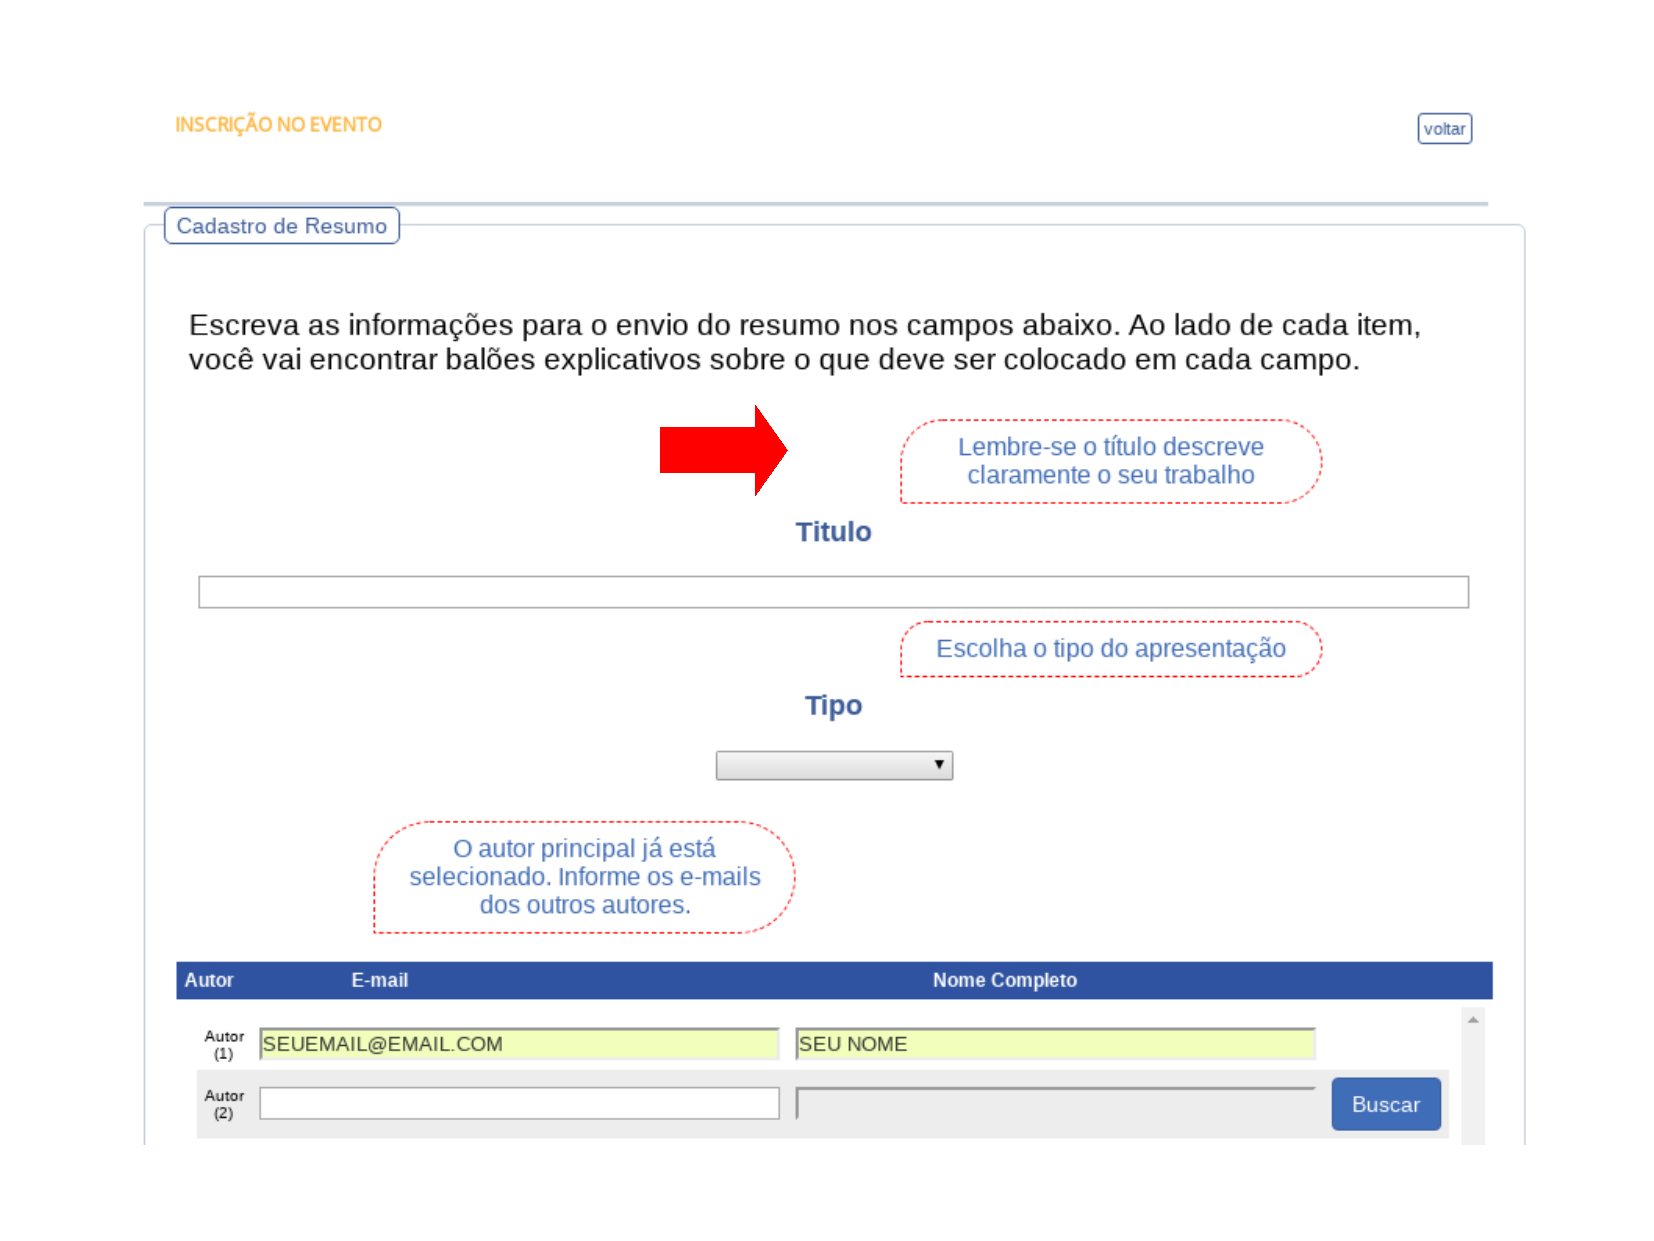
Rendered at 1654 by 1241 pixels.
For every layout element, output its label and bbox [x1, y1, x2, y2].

text_box [660, 405, 788, 496]
picture [83, 96, 1576, 1145]
